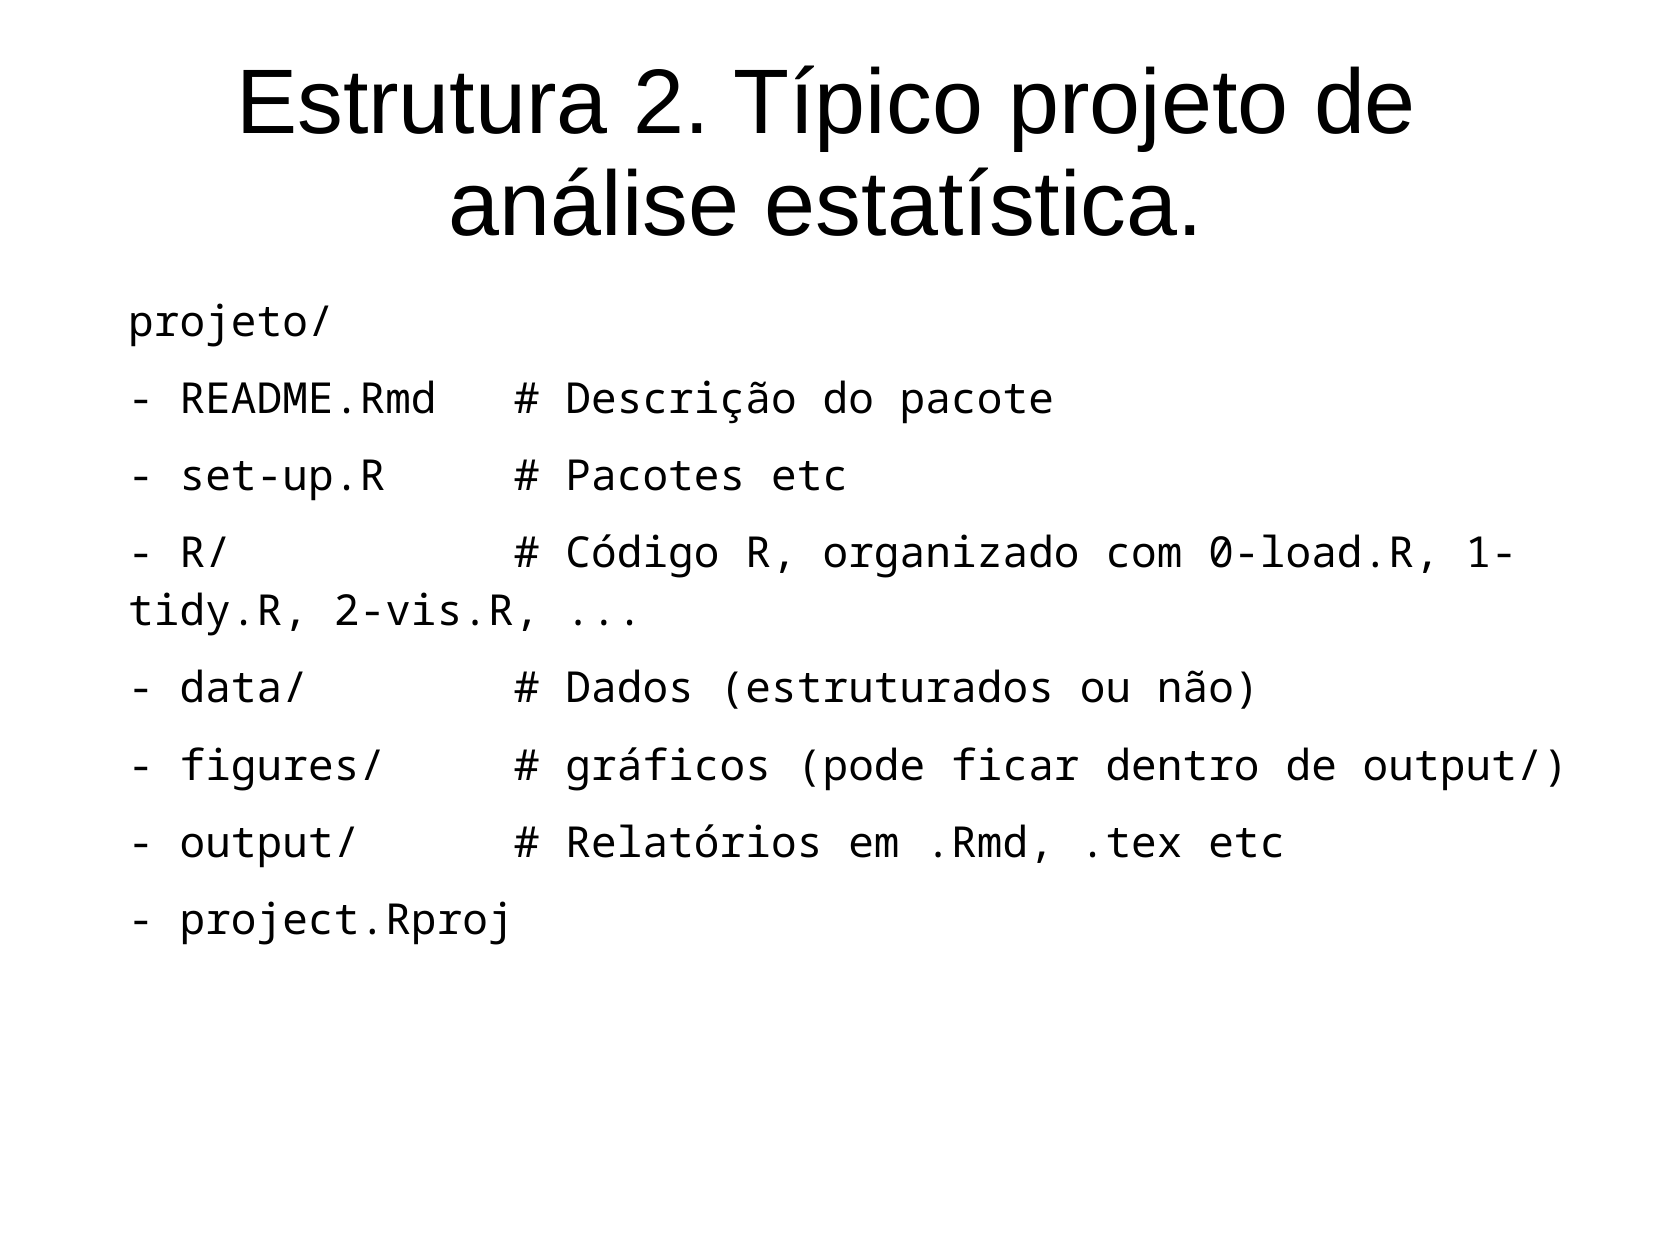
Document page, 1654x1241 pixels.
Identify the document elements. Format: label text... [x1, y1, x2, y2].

list projeto/ - README.Rmd # Descrição do pacote - set-up.R # Pacotes etc - R/ # Código R, organizado com 0-load.R, 1-tidy.R, 2-vis.R, ... - data/ # Dados (estruturados ou não) - figures/ # gráficos (pode ficar dentro de output/) - output/ # Relatórios em .Rmd, .tex etc - project.Rproj [82, 290, 1571, 1010]
title Estrutura 2. Típico projeto de análise estatística. [82, 49, 1571, 257]
